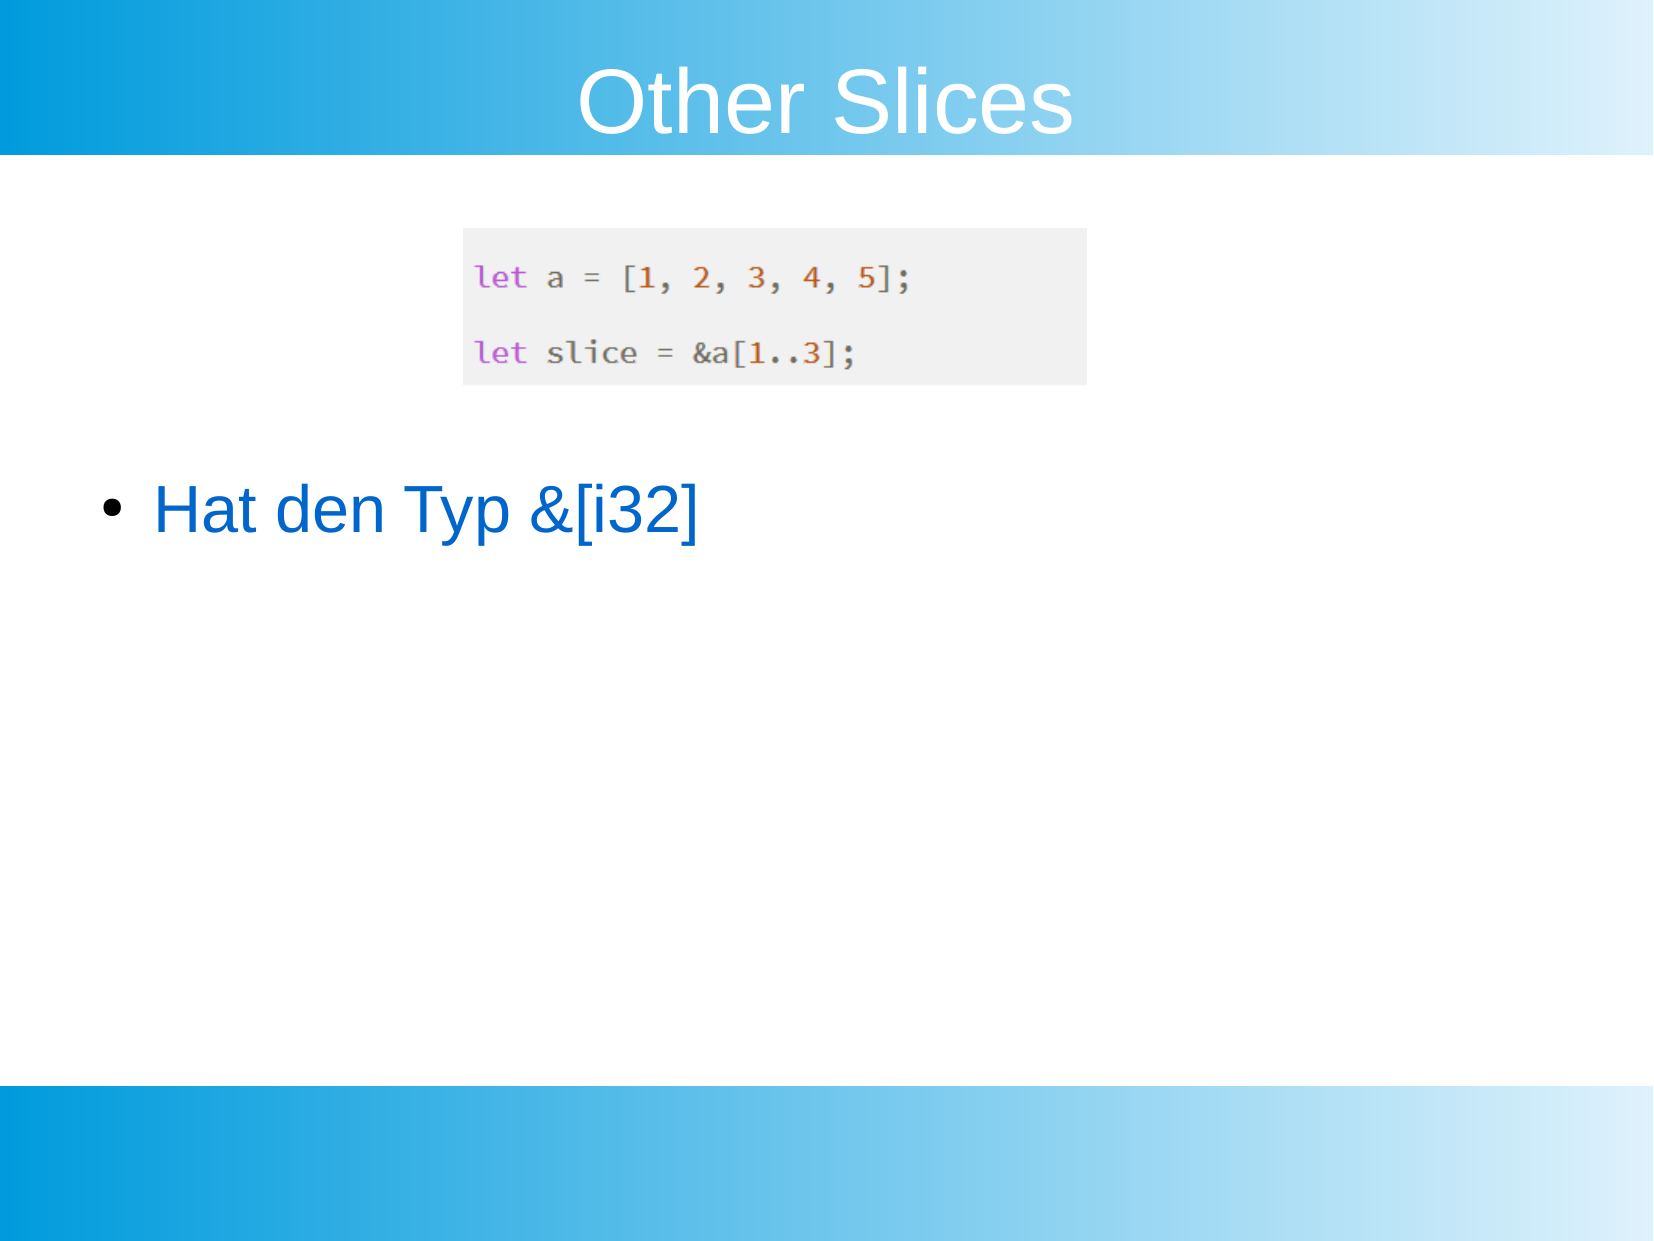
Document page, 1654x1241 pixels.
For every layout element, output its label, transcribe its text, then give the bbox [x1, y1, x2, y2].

list Hat den Typ &[i32] [82, 472, 1571, 1010]
title Other Slices [82, 49, 1571, 155]
picture [463, 228, 1087, 390]
